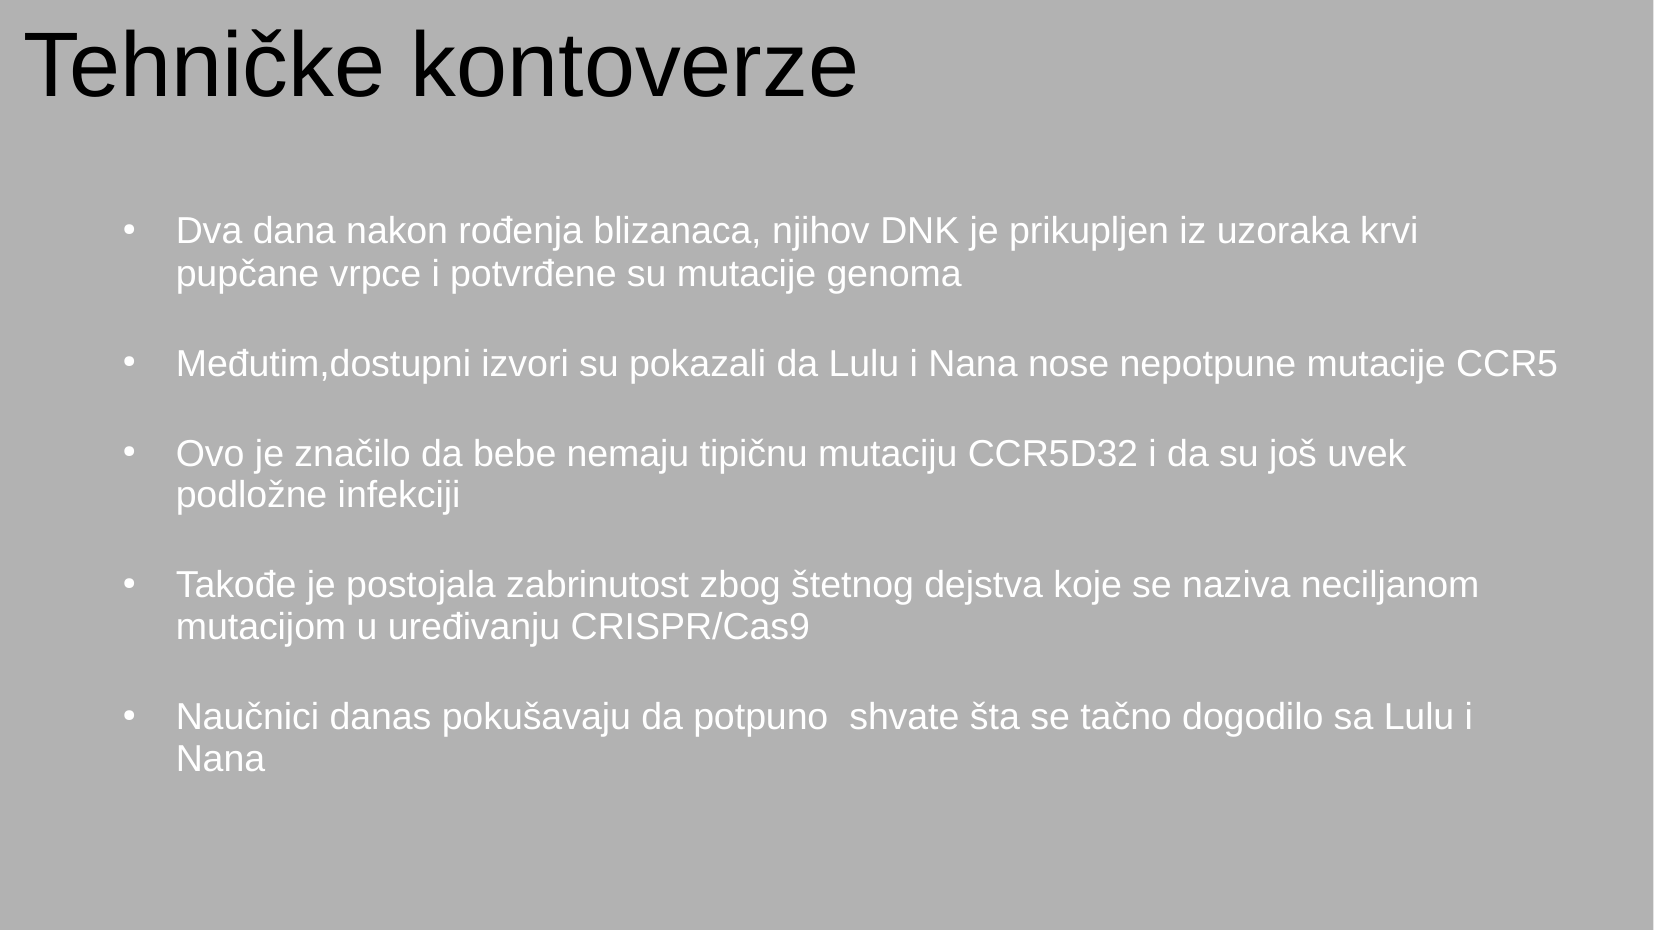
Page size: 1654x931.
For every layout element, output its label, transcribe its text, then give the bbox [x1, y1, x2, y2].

list Dva dana nakon rođenja blizanaca, njihov DNK je prikupljen iz uzoraka krvi pupčane vrpce i potvrđene su mutacije genoma Međutim,dostupni izvori su pokazali da Lulu i Nana nose nepotpune mutacije CCR5 Ovo je značilo da bebe nemaju tipičnu mutaciju CCR5D32 i da su još uvek podložne infekciji Takođe je postojala zabrinutost zbog štetnog dejstva koje se naziva neciljanom mutacijom u uređivanju CRISPR/Cas9 Naučnici danas pokušavaju da potpuno shvate šta se tačno dogodilo sa Lulu i Nana [105, 210, 1561, 796]
title Tehničke kontoverze [23, 11, 1589, 119]
